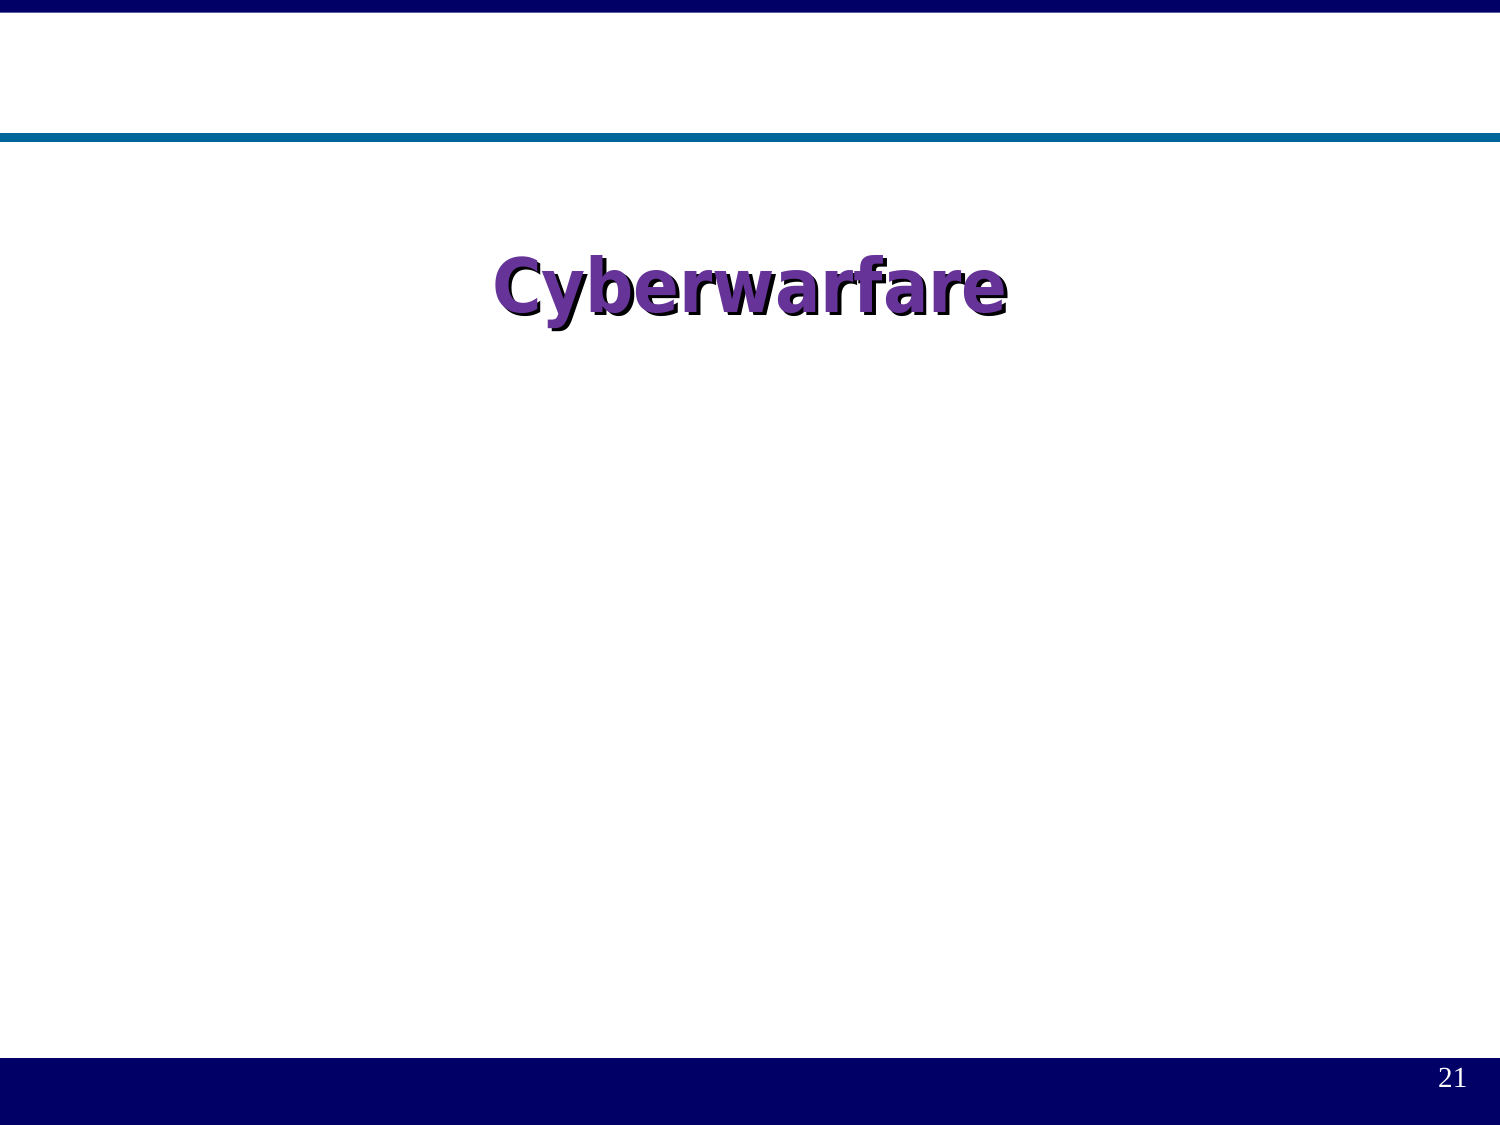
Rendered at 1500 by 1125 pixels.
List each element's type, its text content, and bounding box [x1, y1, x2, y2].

subtitle Cyberwarfare [30, 0, 1471, 580]
